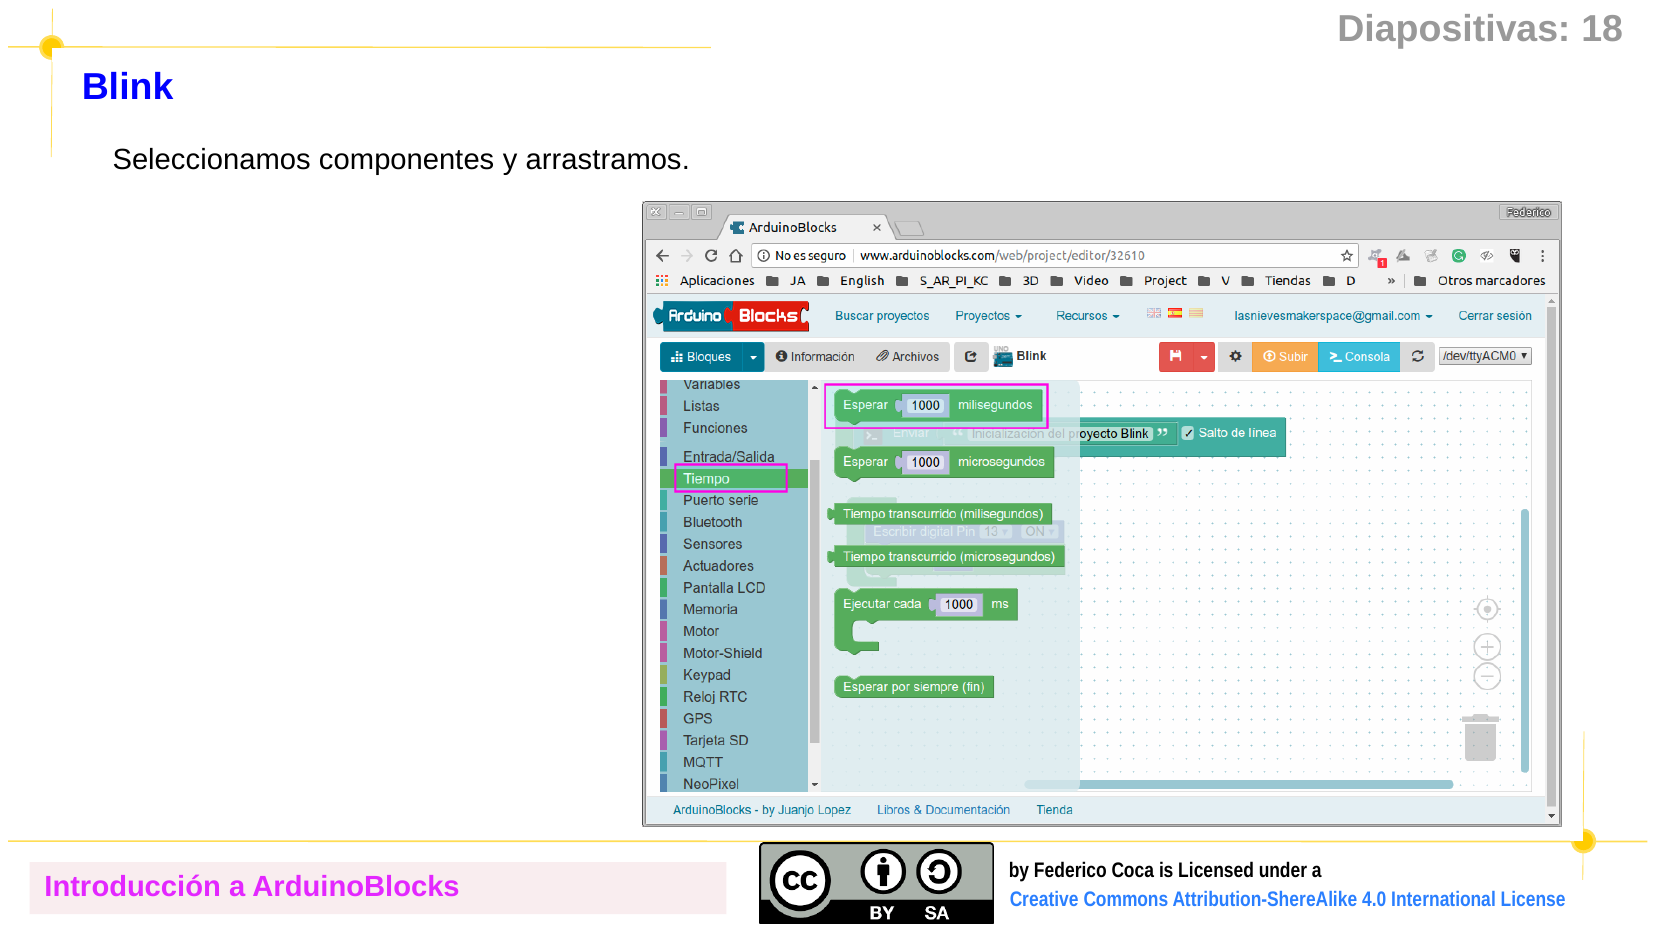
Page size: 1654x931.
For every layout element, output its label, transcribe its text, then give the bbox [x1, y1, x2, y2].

picture [642, 201, 1562, 827]
text_box Blink [67, 58, 1207, 116]
text_box Seleccionamos componentes y arrastramos. [97, 135, 1268, 282]
text_box Diapositivas: 18 [1322, 0, 1644, 57]
text_box Introducción a ArduinoBlocks [29, 862, 727, 915]
